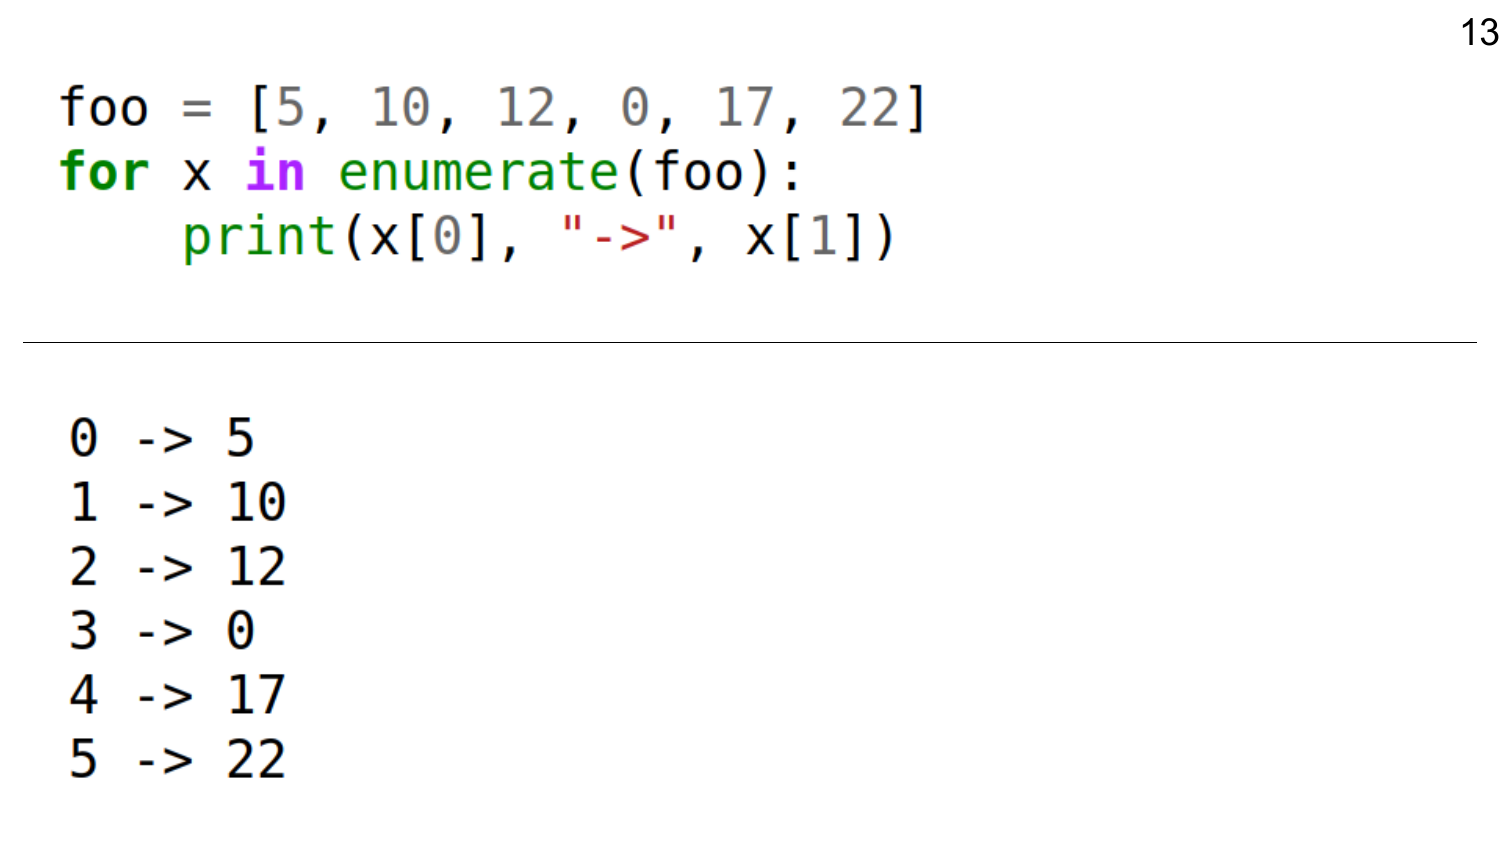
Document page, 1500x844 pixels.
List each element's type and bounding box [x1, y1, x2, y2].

picture [57, 402, 308, 792]
picture [45, 68, 934, 278]
